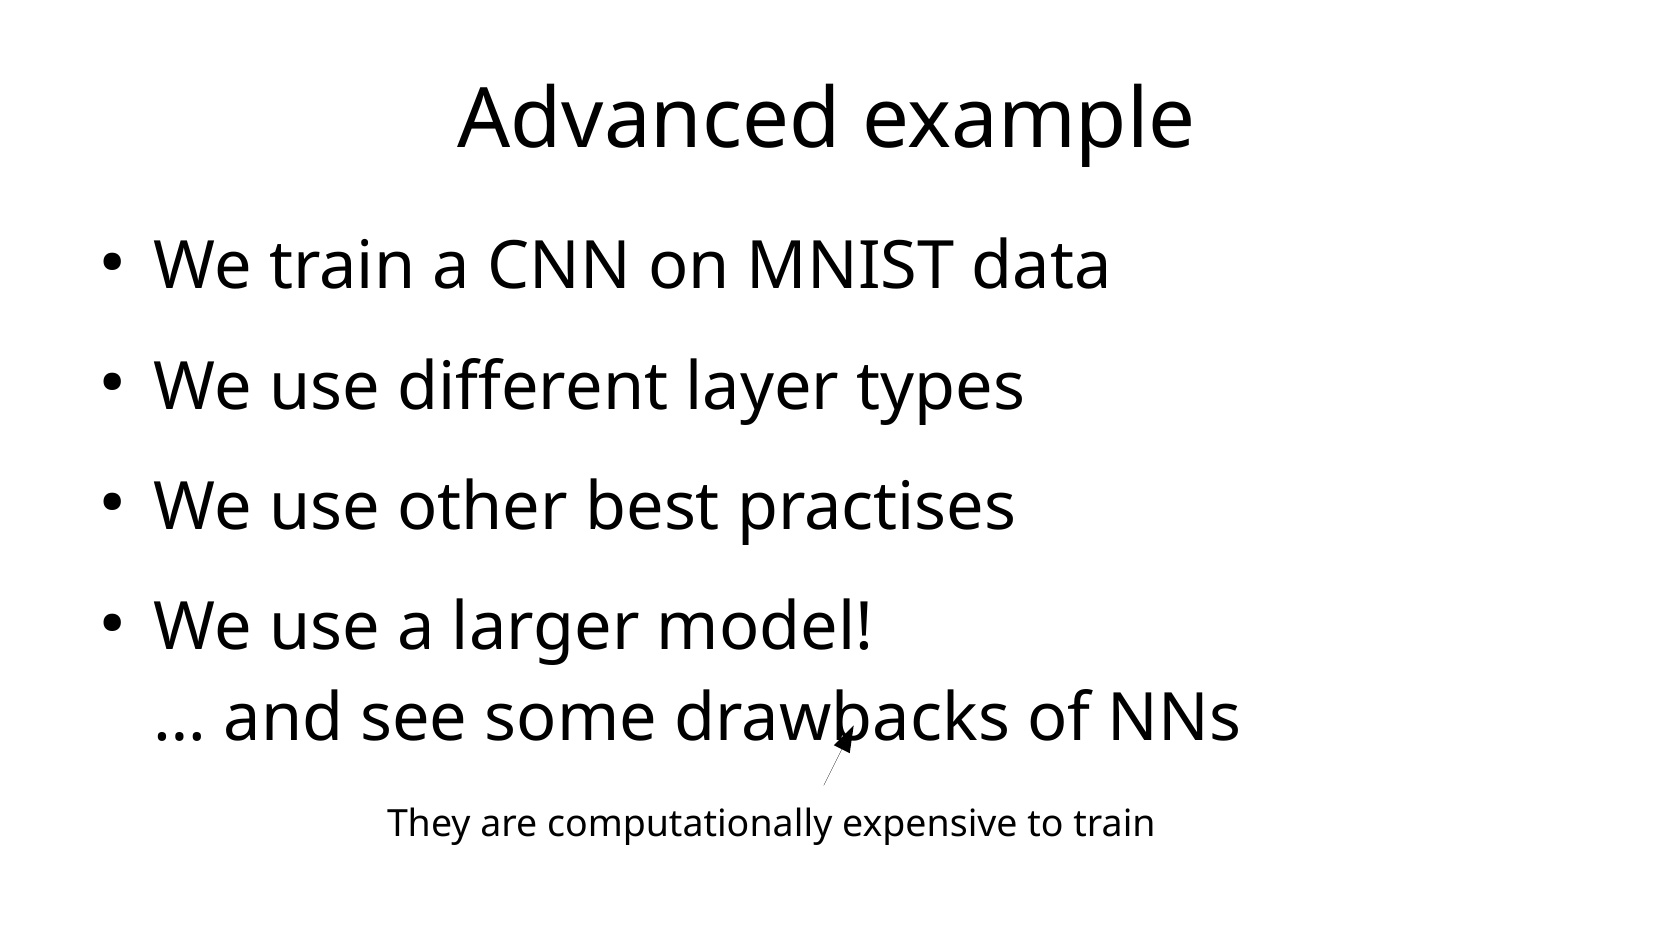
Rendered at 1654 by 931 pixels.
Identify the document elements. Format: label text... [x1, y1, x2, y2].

title Advanced example [82, 37, 1571, 193]
list We train a CNN on MNIST data We use different layer types We use other best practises We use a larger model! … and see some drawbacks of NNs [82, 217, 1571, 811]
text_box They are computationally expensive to train [372, 788, 1124, 849]
